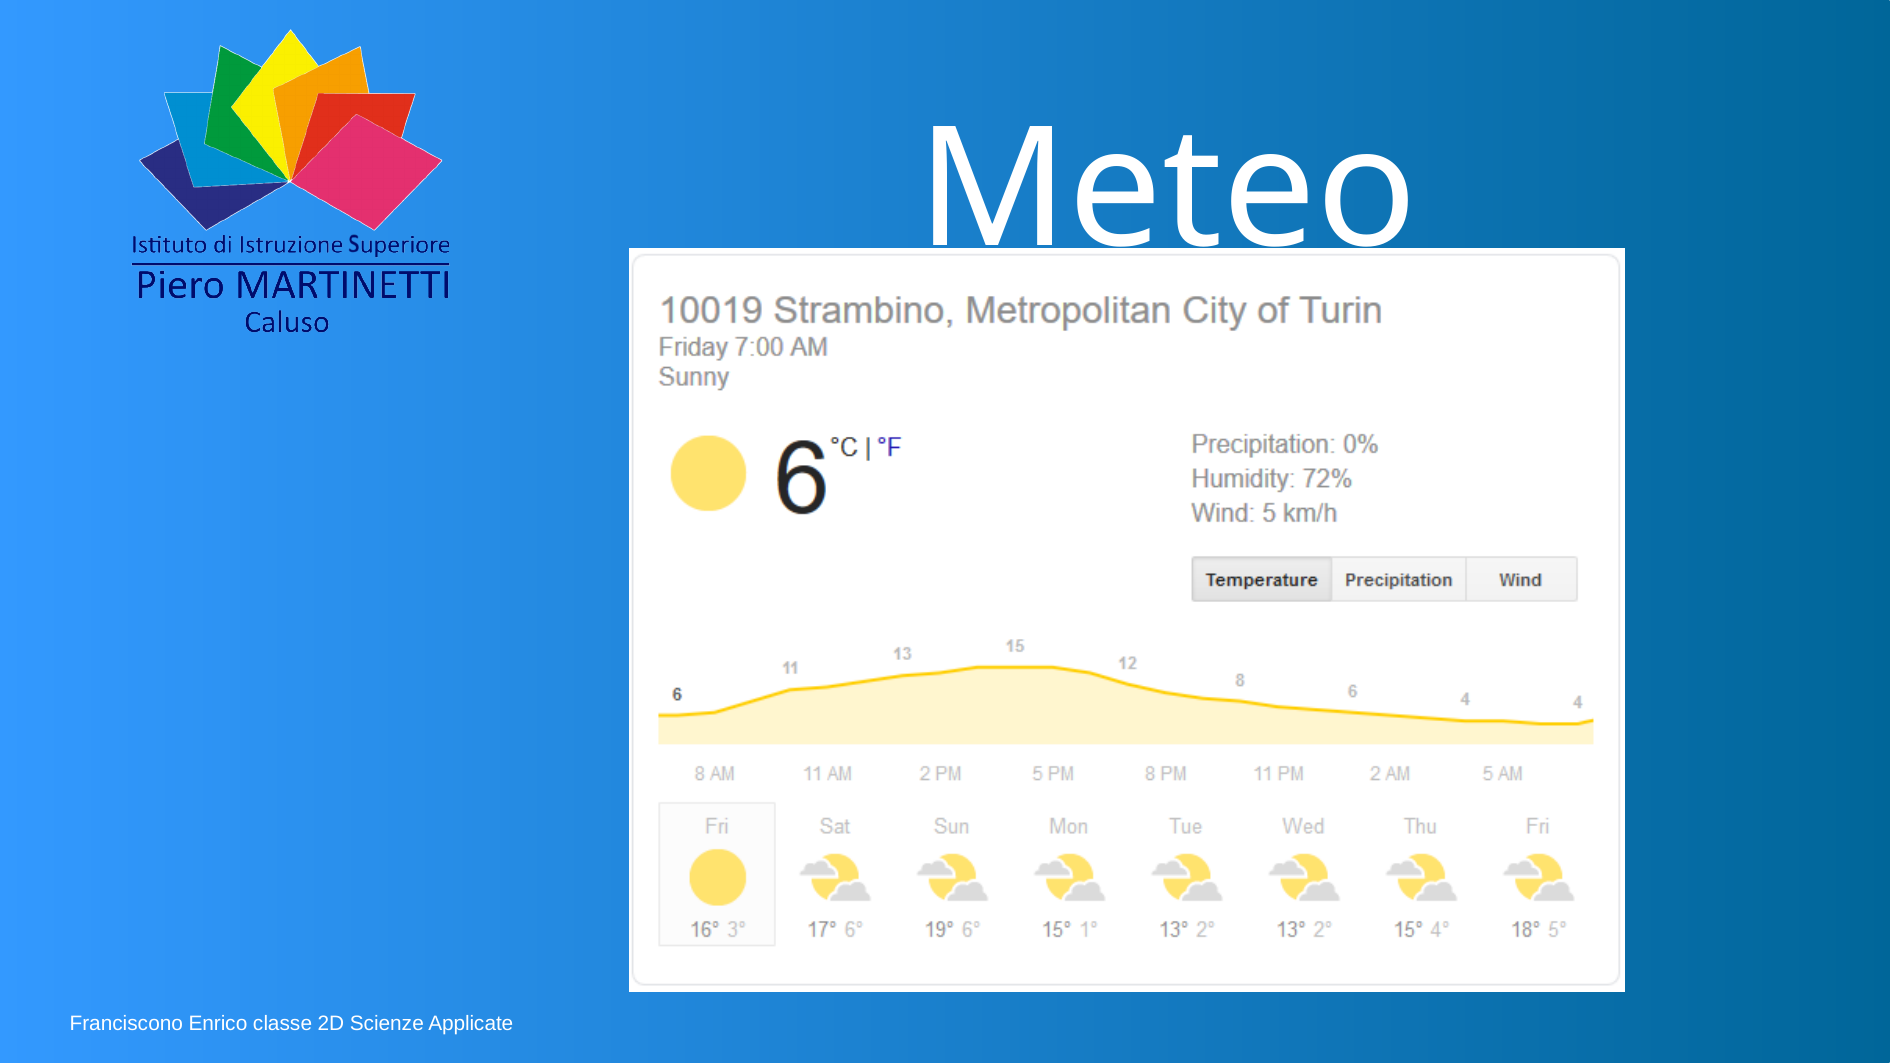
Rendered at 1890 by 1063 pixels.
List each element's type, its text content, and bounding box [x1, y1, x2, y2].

text_box Meteo [591, 59, 1760, 268]
picture [0, 23, 591, 355]
picture [629, 248, 1625, 992]
text_box Franciscono Enrico classe 2D Scienze Applicate [54, 1004, 628, 1063]
